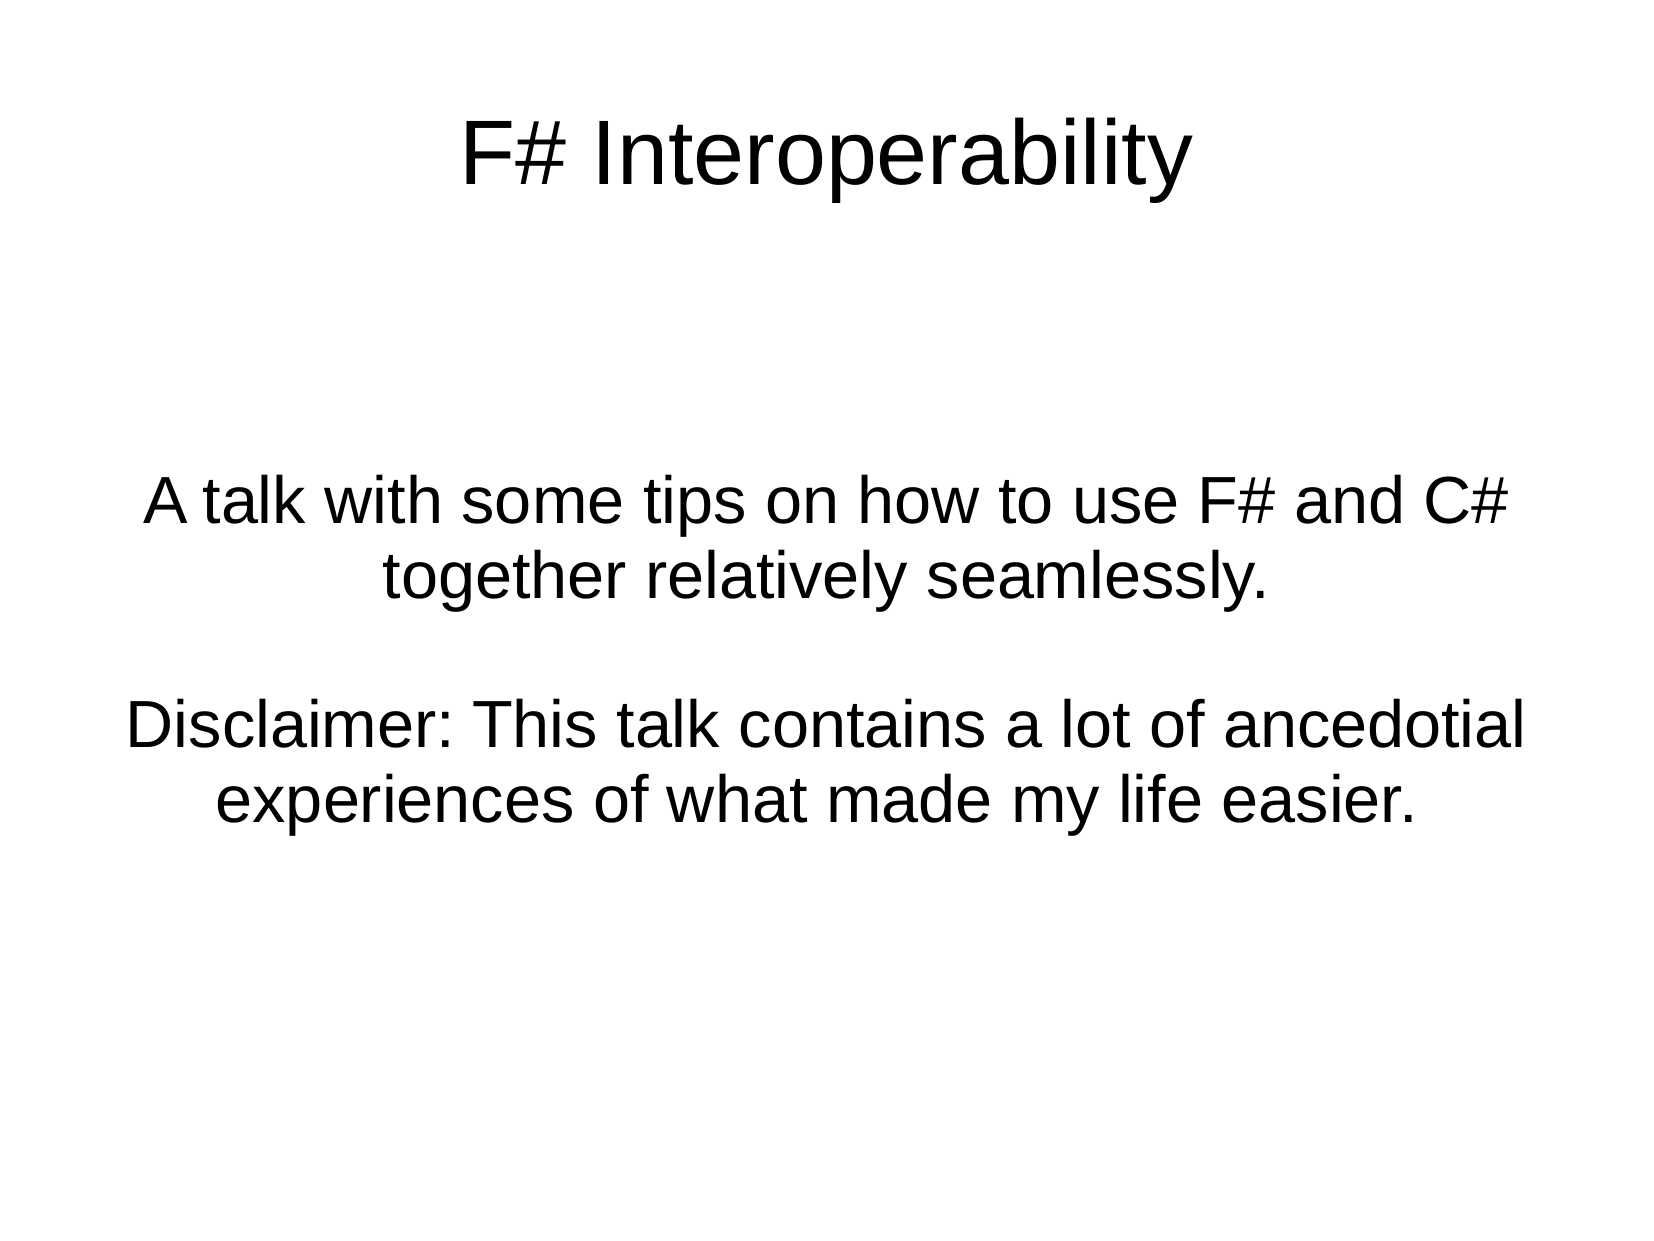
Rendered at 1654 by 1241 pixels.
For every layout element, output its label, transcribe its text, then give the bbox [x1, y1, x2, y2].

subtitle A talk with some tips on how to use F# and C# together relatively seamlessly. Disclaimer: This talk contains a lot of ancedotial experiences of what made my life easier. [82, 290, 1571, 1010]
title F# Interoperability [82, 49, 1571, 257]
